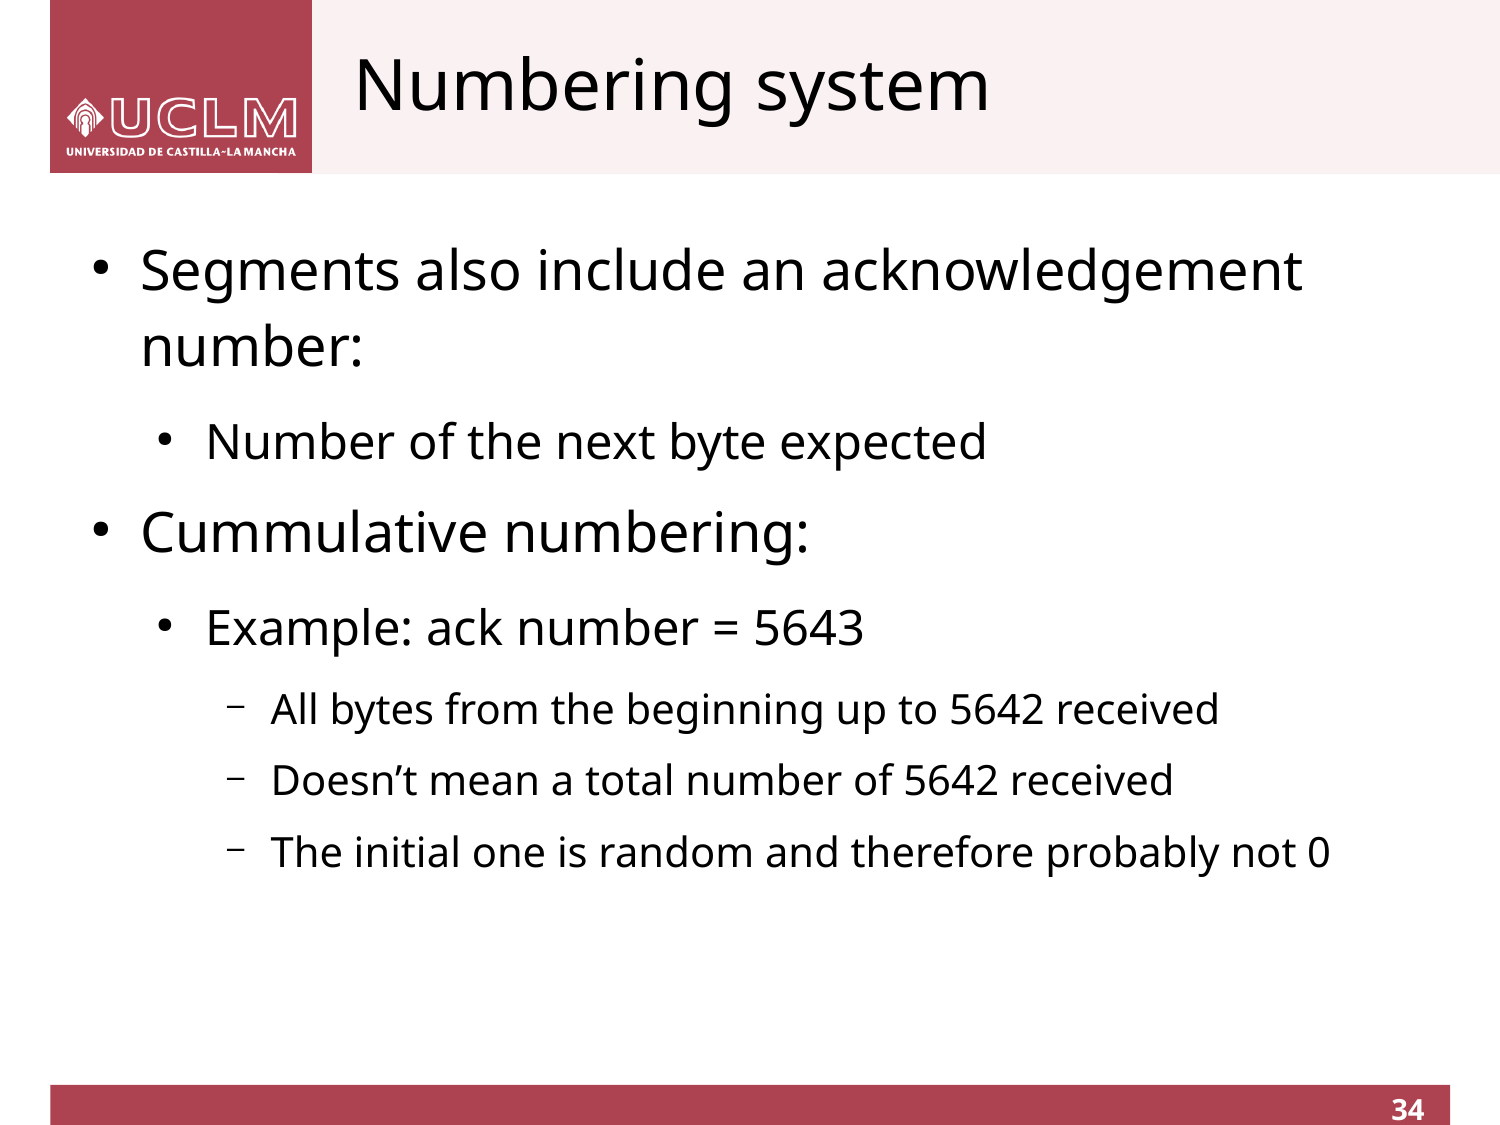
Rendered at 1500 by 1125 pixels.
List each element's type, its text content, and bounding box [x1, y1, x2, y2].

list Segments also include an acknowledgement number: Number of the next byte expected Cummulative numbering: Example: ack number = 5643 All bytes from the beginning up to 5642 received Doesn’t mean a total number of 5642 received The initial one is random and therefore probably not 0 [74, 231, 1425, 884]
title Numbering system [353, 6, 1425, 168]
picture [50, 0, 312, 173]
